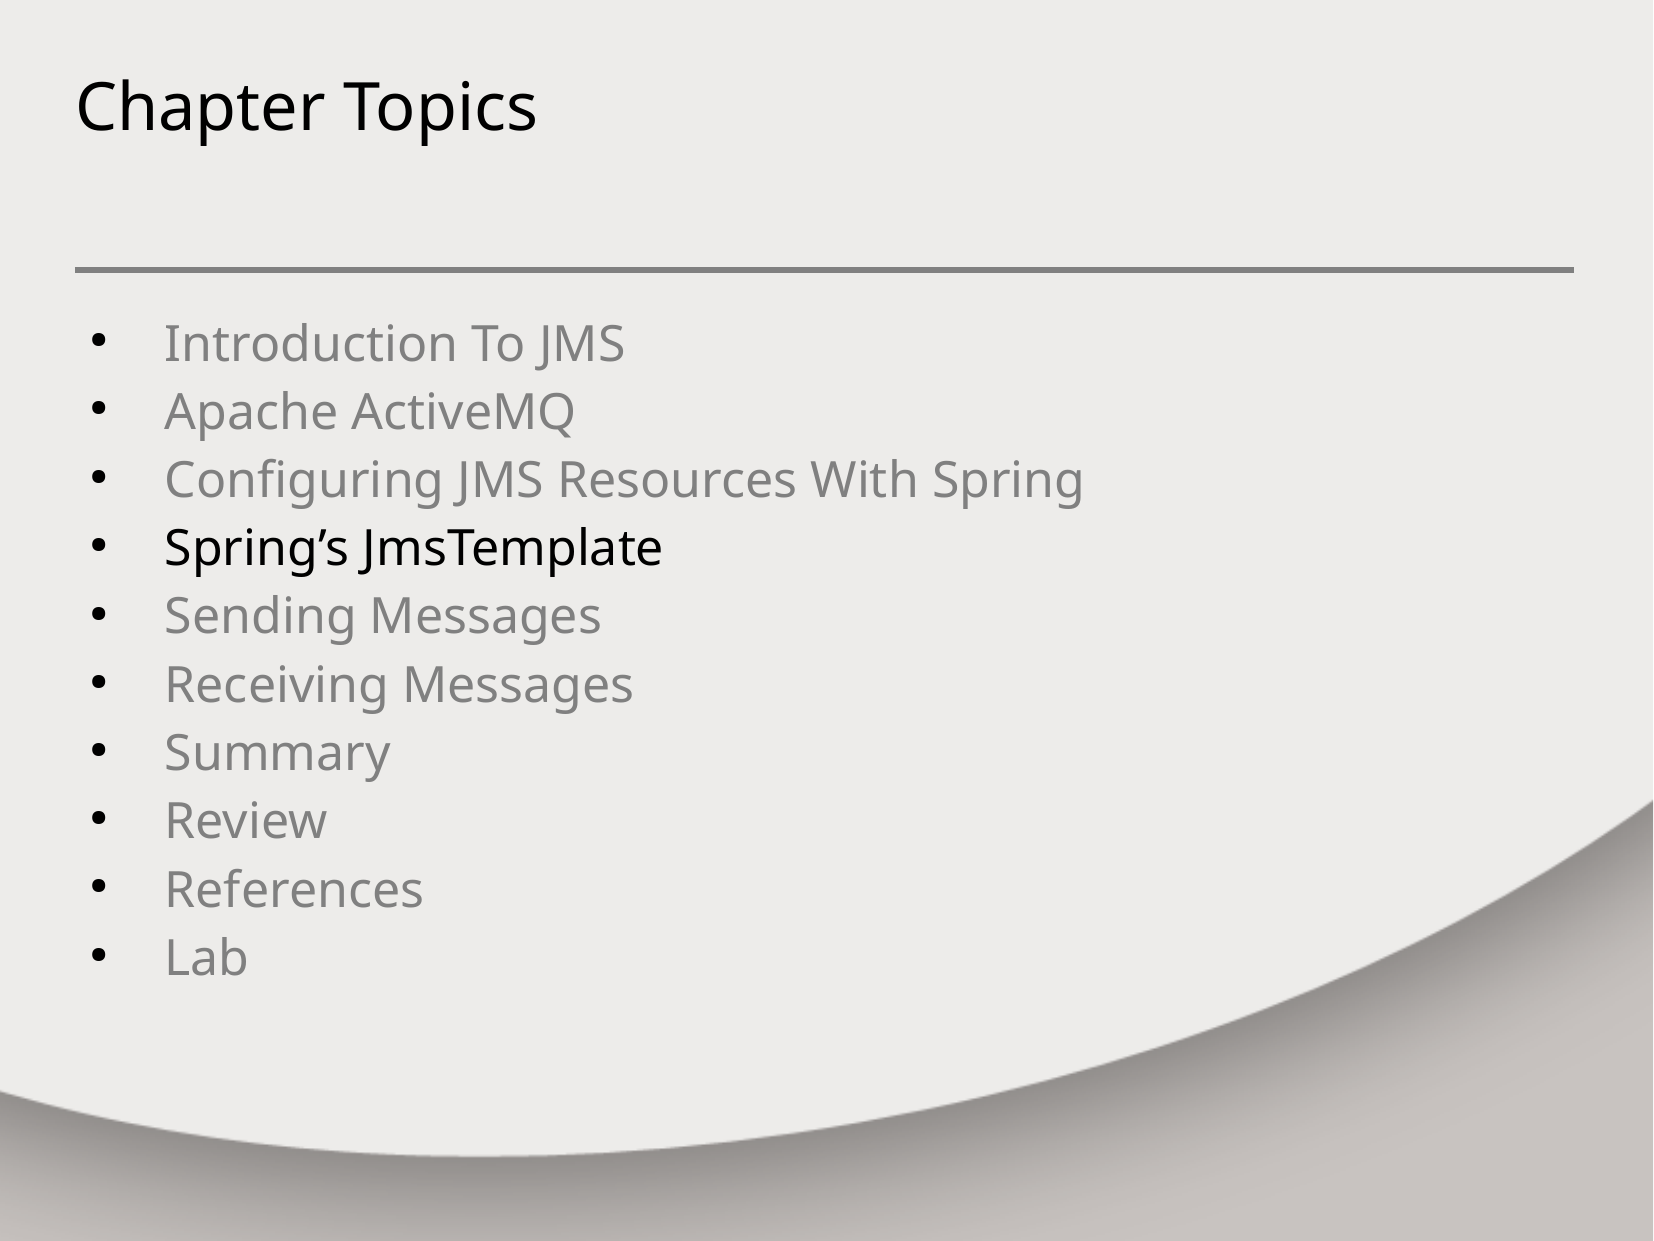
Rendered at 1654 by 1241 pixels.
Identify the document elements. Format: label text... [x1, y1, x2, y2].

text_box Introduction To JMS Apache ActiveMQ Configuring JMS Resources With Spring Spring’s JmsTemplate Sending Messages Receiving Messages Summary Review References Lab [74, 300, 1575, 1163]
title Chapter Topics [74, 75, 1575, 226]
picture [0, 0, 1654, 1241]
